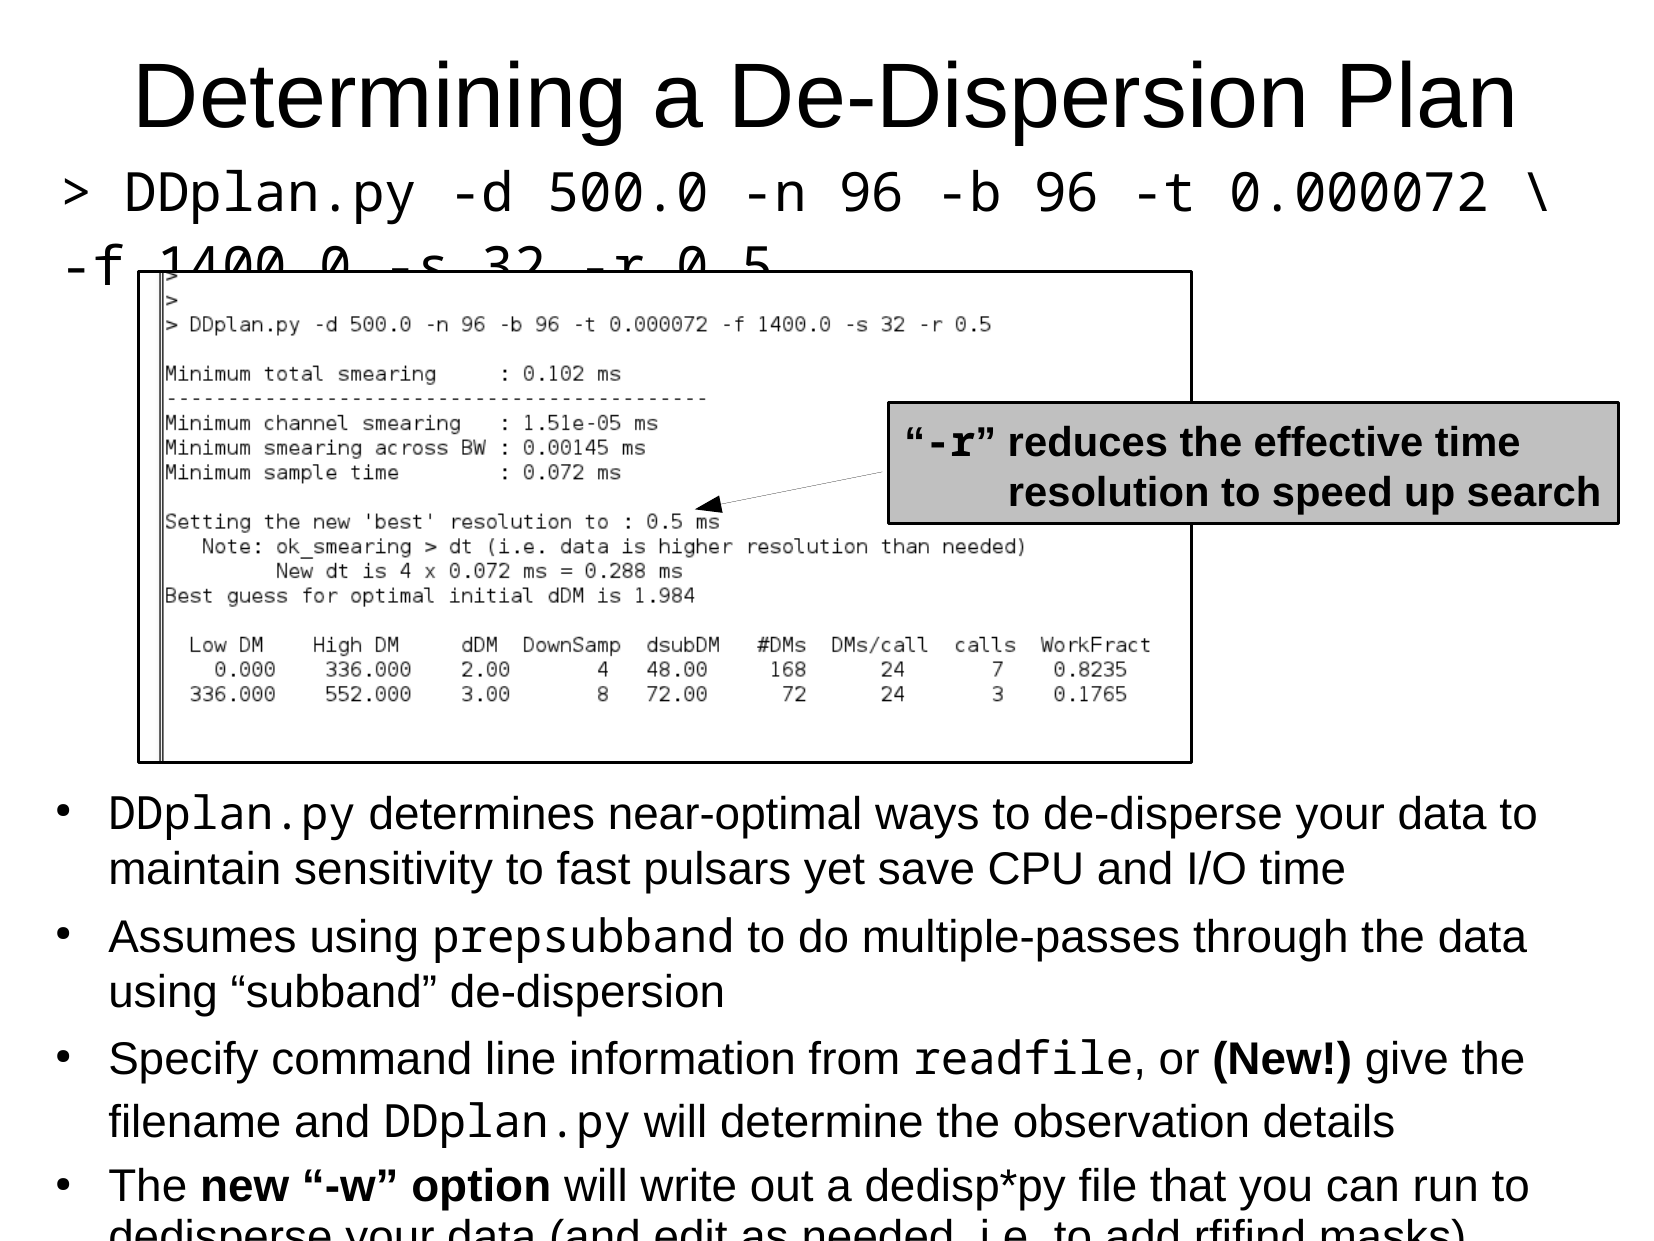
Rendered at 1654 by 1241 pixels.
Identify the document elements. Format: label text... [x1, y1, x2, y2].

picture [139, 273, 1190, 761]
title Determining a De-Dispersion Plan [82, 23, 1571, 144]
text_box “-r” reduces the effective time resolution to speed up search [888, 402, 1619, 515]
list DDplan.py determines near-optimal ways to de-disperse your data to maintain sensitivity to fast pulsars yet save CPU and I/O time Assumes using prepsubband to do multiple-passes through the data using “subband” de-dispersion Specify command line information from readfile, or (New!) give the filename and DDplan.py will determine the observation details The new “-w” option will write out a dedisp*py file that you can run to dedisperse your data (and edit as needed, i.e. to add rfifind masks) [37, 780, 1576, 1156]
list > DDplan.py -d 500.0 -n 96 -b 96 -t 0.000072 \ -f 1400.0 -s 32 -r 0.5 [0, 144, 1634, 305]
